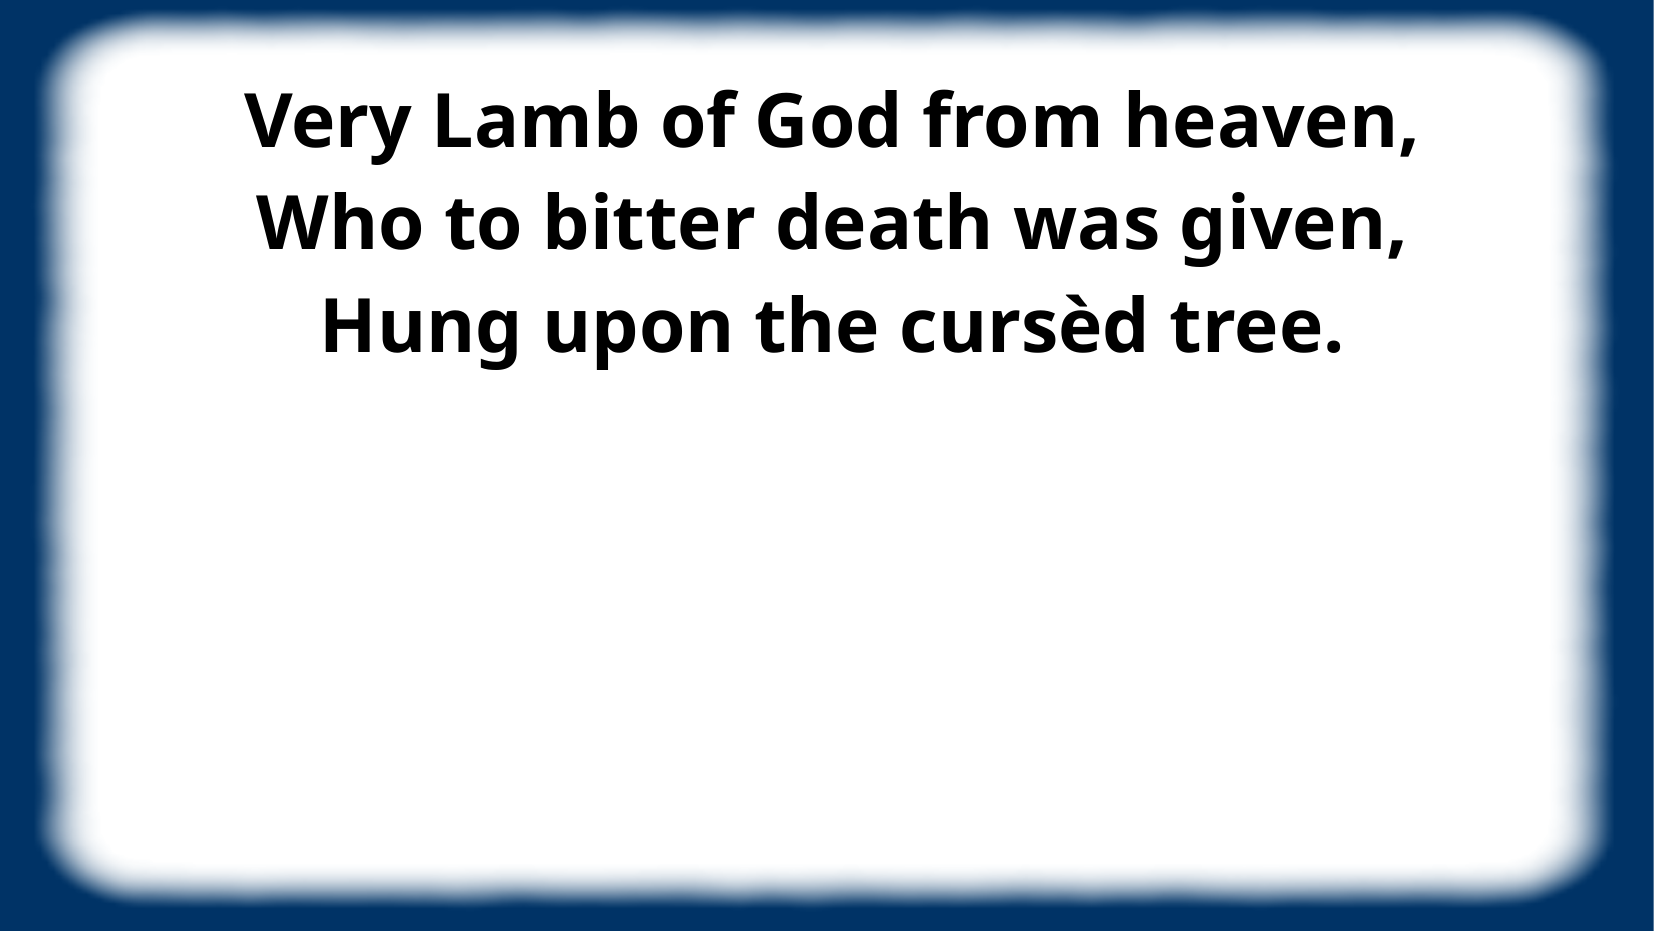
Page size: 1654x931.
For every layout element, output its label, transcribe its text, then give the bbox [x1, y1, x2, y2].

text_box Very Lamb of God from heaven, Who to bitter death was given, Hung upon the cursèd tree. [105, 60, 1561, 391]
picture [0, 0, 1654, 931]
